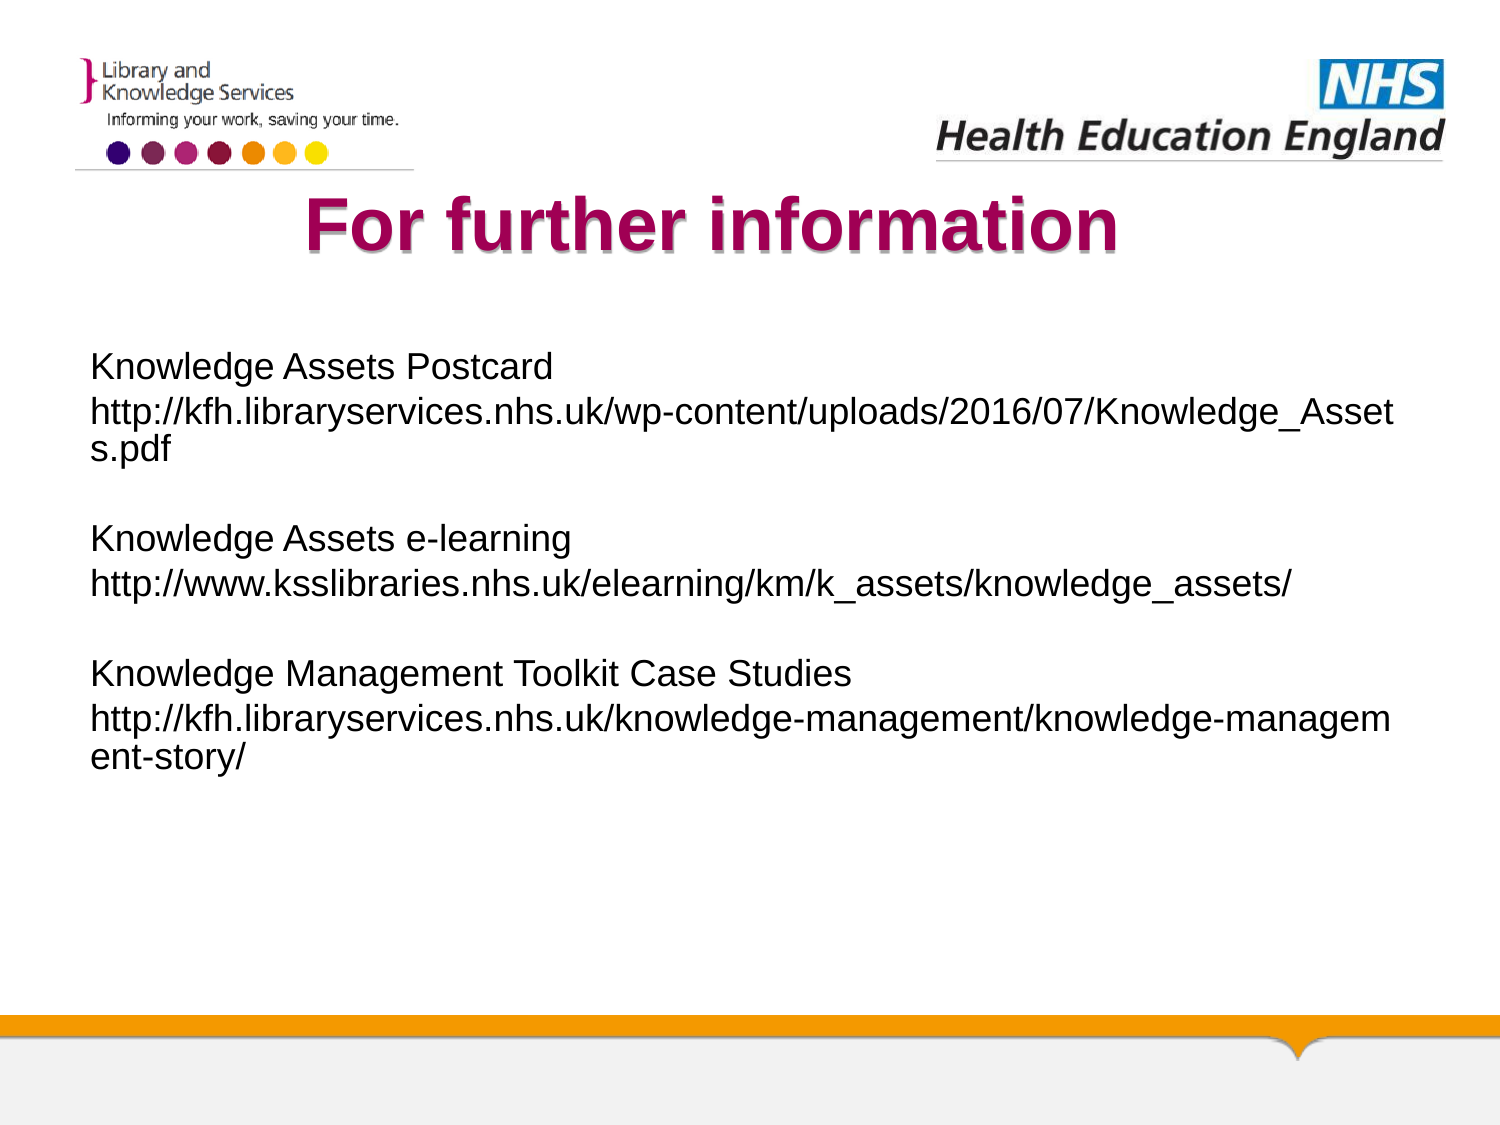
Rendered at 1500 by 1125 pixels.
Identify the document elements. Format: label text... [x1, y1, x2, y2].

picture [75, 54, 416, 169]
title For further information [75, 168, 1500, 280]
text_box Knowledge Assets Postcard http://kfh.libraryservices.nhs.uk/wp-content/uploads/2016/07/Knowledge_Assets.pdf Knowledge Assets e-learning http://www.ksslibraries.nhs.uk/elearning/km/k_assets/knowledge_assets/ Knowledge Management Toolkit Case Studies http://kfh.libraryservices.nhs.uk/knowledge-management/knowledge-management-story/ [75, 334, 1416, 850]
